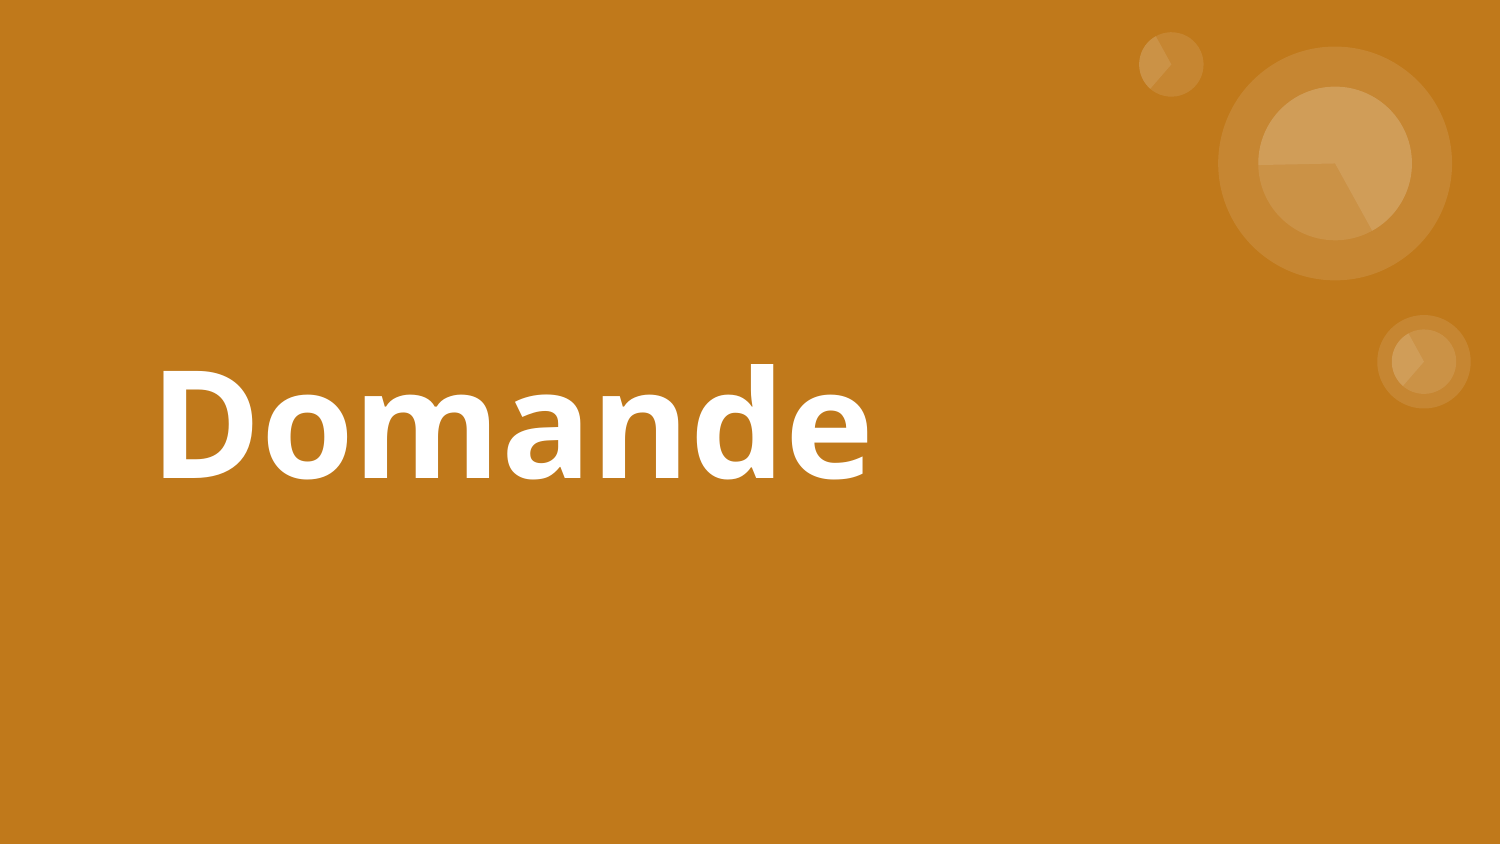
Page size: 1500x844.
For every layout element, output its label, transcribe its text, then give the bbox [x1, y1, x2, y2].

title Domande [135, 125, 1097, 712]
